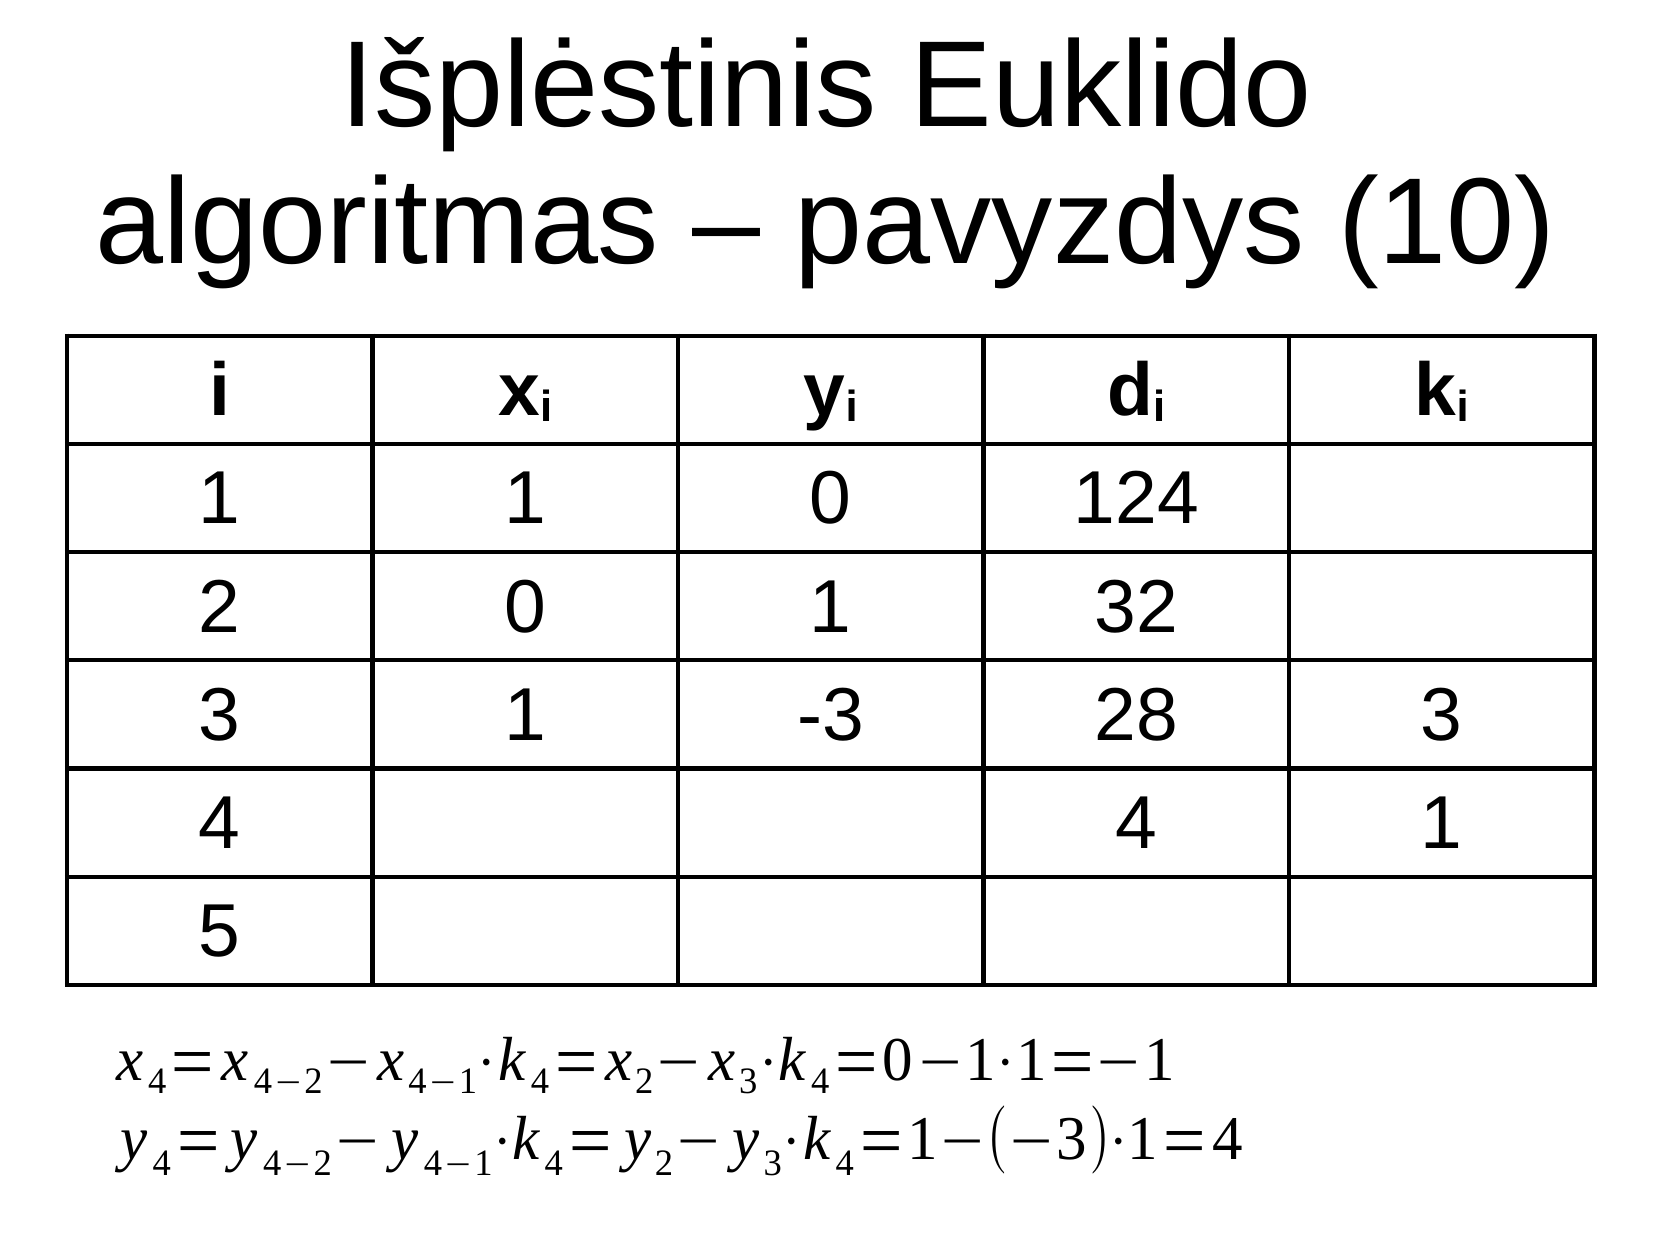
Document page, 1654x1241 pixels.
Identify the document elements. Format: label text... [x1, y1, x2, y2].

table_cell 2 [69, 554, 370, 658]
table_cell [680, 879, 981, 983]
table_cell [1291, 446, 1592, 550]
table_cell [375, 879, 676, 983]
table_cell 124 [986, 446, 1287, 550]
chart [106, 1023, 1251, 1183]
table_cell 0 [680, 446, 981, 550]
table_cell [1291, 879, 1592, 983]
table_header ki [1291, 338, 1592, 442]
table_cell 1 [375, 446, 676, 550]
table_cell 1 [69, 446, 370, 550]
title Išplėstinis Euklido algoritmas – pavyzdys (10) [82, 16, 1571, 290]
table_cell [986, 879, 1287, 983]
table_cell 1 [375, 662, 676, 766]
table_cell 3 [1291, 662, 1592, 766]
table_header yi [680, 338, 981, 442]
table_cell 3 [69, 662, 370, 766]
table_cell 0 [375, 554, 676, 658]
table_cell 1 [680, 554, 981, 658]
table_cell -3 [680, 662, 981, 766]
table_header di [986, 338, 1287, 442]
table_header xi [375, 338, 676, 442]
table_cell 1 [1291, 771, 1592, 875]
table_cell 5 [69, 879, 370, 983]
table_cell 4 [69, 771, 370, 875]
table_cell 4 [986, 771, 1287, 875]
table_cell [1291, 554, 1592, 658]
table_header i [69, 338, 370, 442]
table_cell [375, 771, 676, 875]
table_cell 32 [986, 554, 1287, 658]
table_cell 28 [986, 662, 1287, 766]
table_cell [680, 771, 981, 875]
